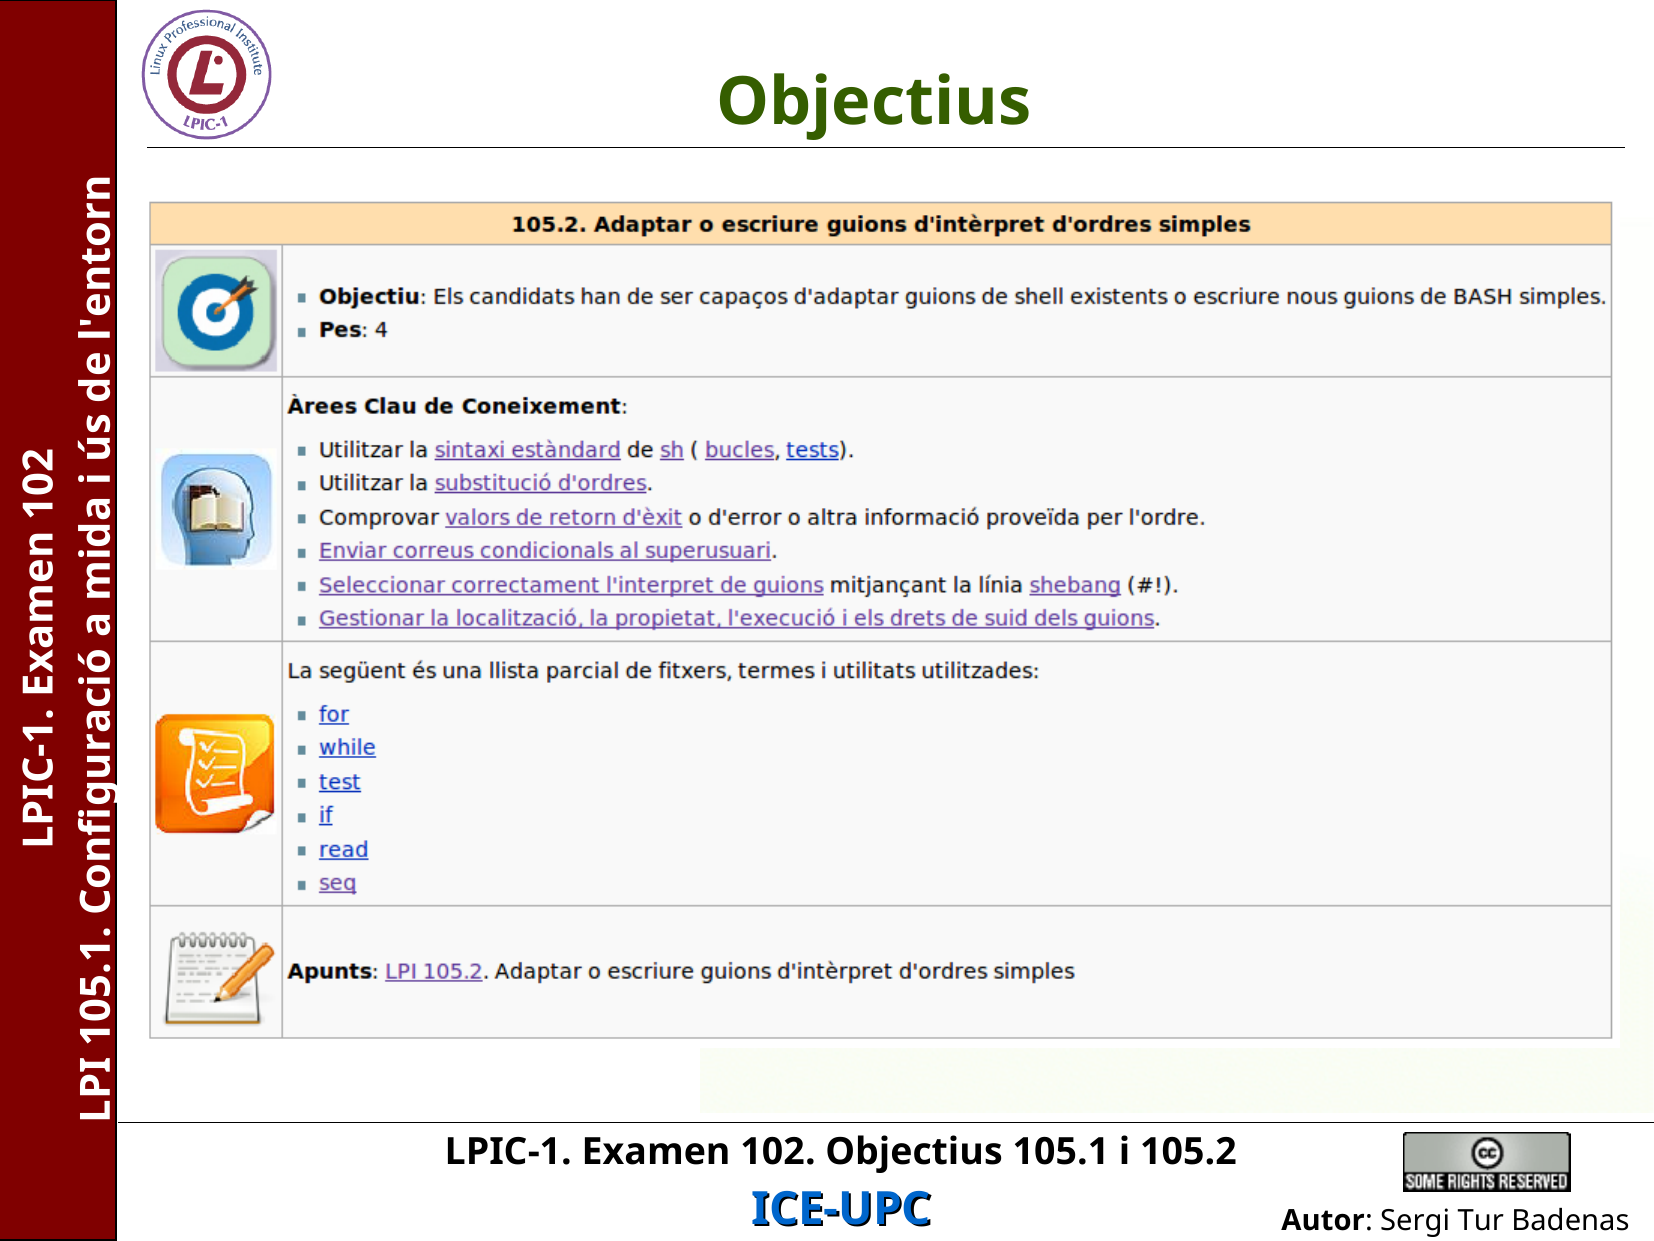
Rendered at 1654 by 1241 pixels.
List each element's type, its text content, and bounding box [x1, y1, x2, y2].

picture [135, 5, 277, 55]
picture [136, 193, 1654, 1113]
title Objectius [129, 55, 1619, 142]
picture [1403, 1132, 1571, 1192]
